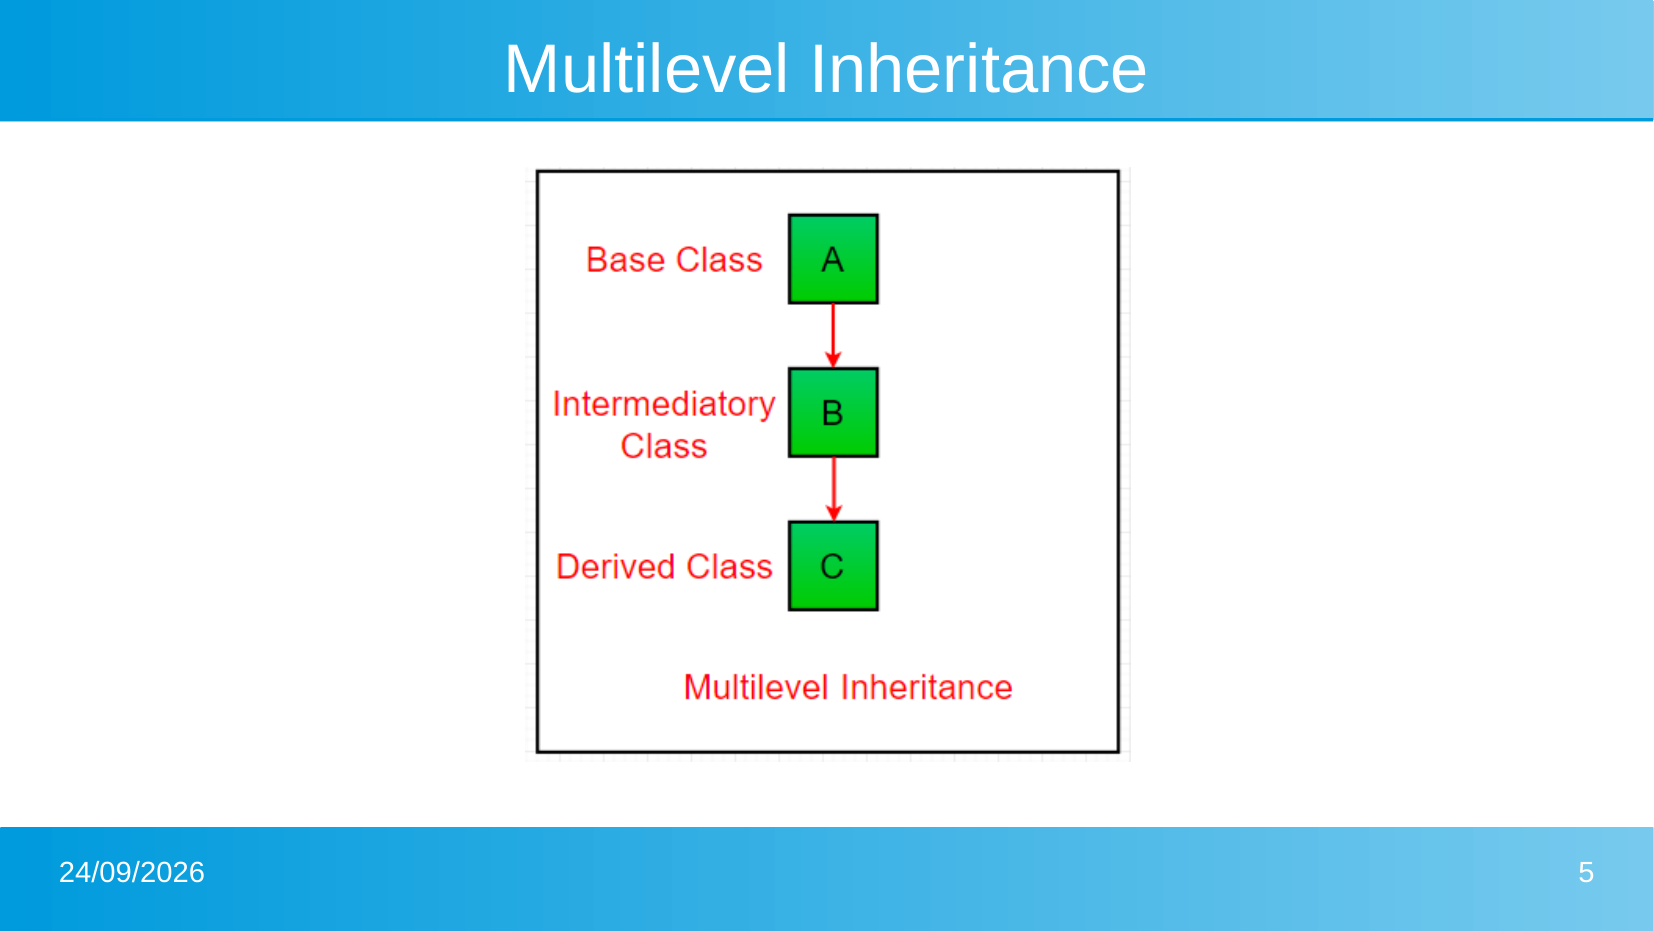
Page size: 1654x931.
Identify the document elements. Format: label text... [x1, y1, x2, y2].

title Multilevel Inheritance [59, 29, 1595, 108]
picture [525, 167, 1131, 762]
